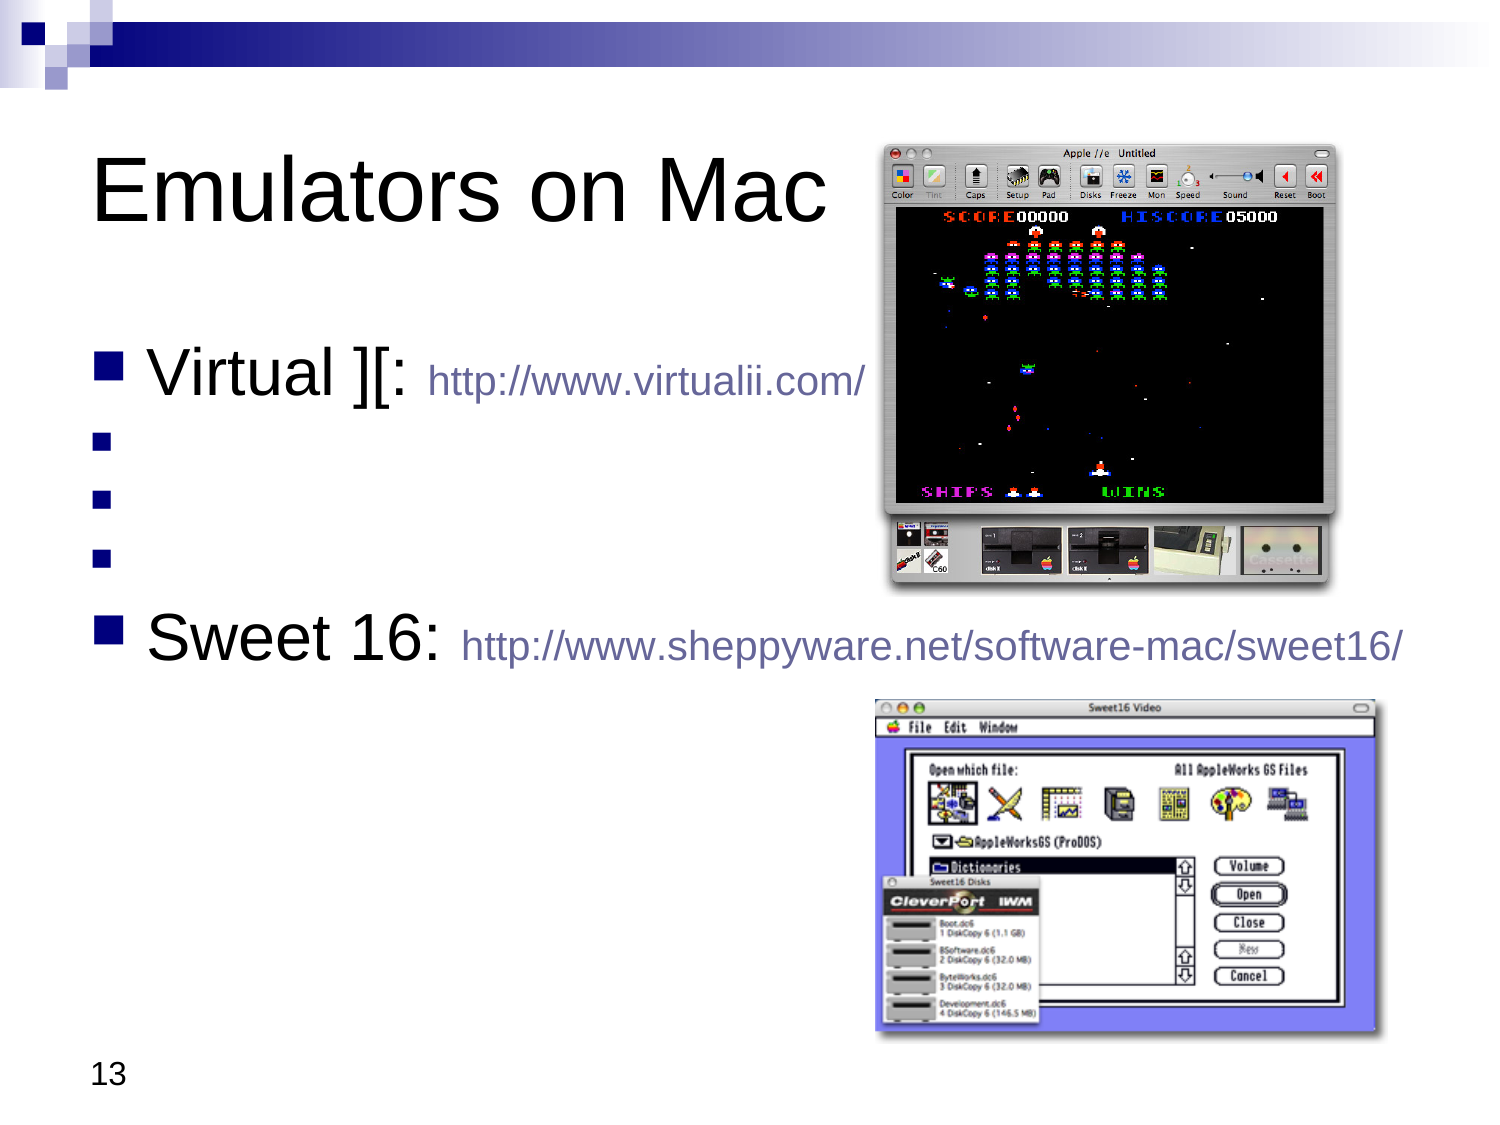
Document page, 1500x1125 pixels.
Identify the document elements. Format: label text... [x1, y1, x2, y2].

title Emulators on Mac [75, 75, 1426, 301]
list Virtual ][: http://www.virtualii.com/ Sweet 16: http://www.sheppyware.net/software-mac/sweet16/ [75, 324, 1426, 963]
picture [875, 699, 1388, 1044]
picture [875, 137, 1344, 597]
